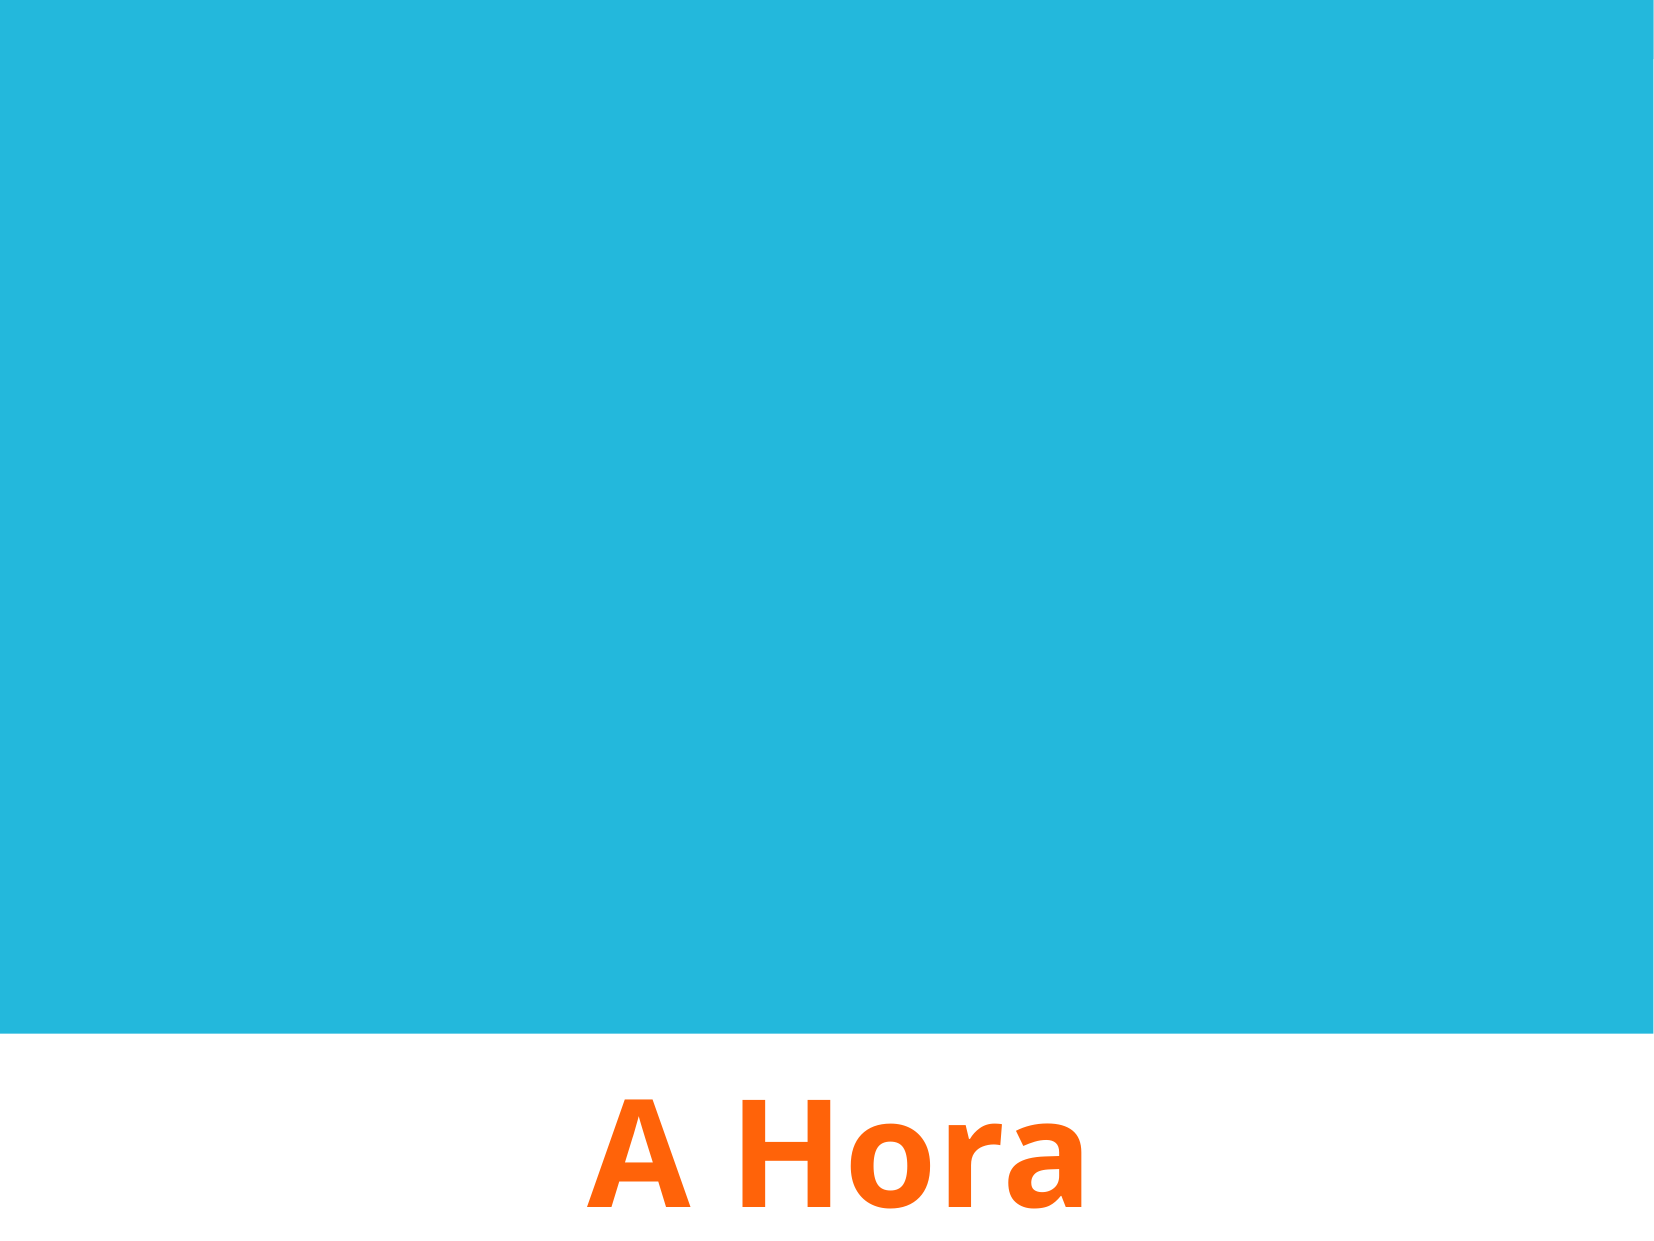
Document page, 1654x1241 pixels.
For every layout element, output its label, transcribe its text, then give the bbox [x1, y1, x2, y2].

text_box [0, 0, 1654, 1034]
text_box A Hora Kanban [572, 1039, 1636, 1241]
